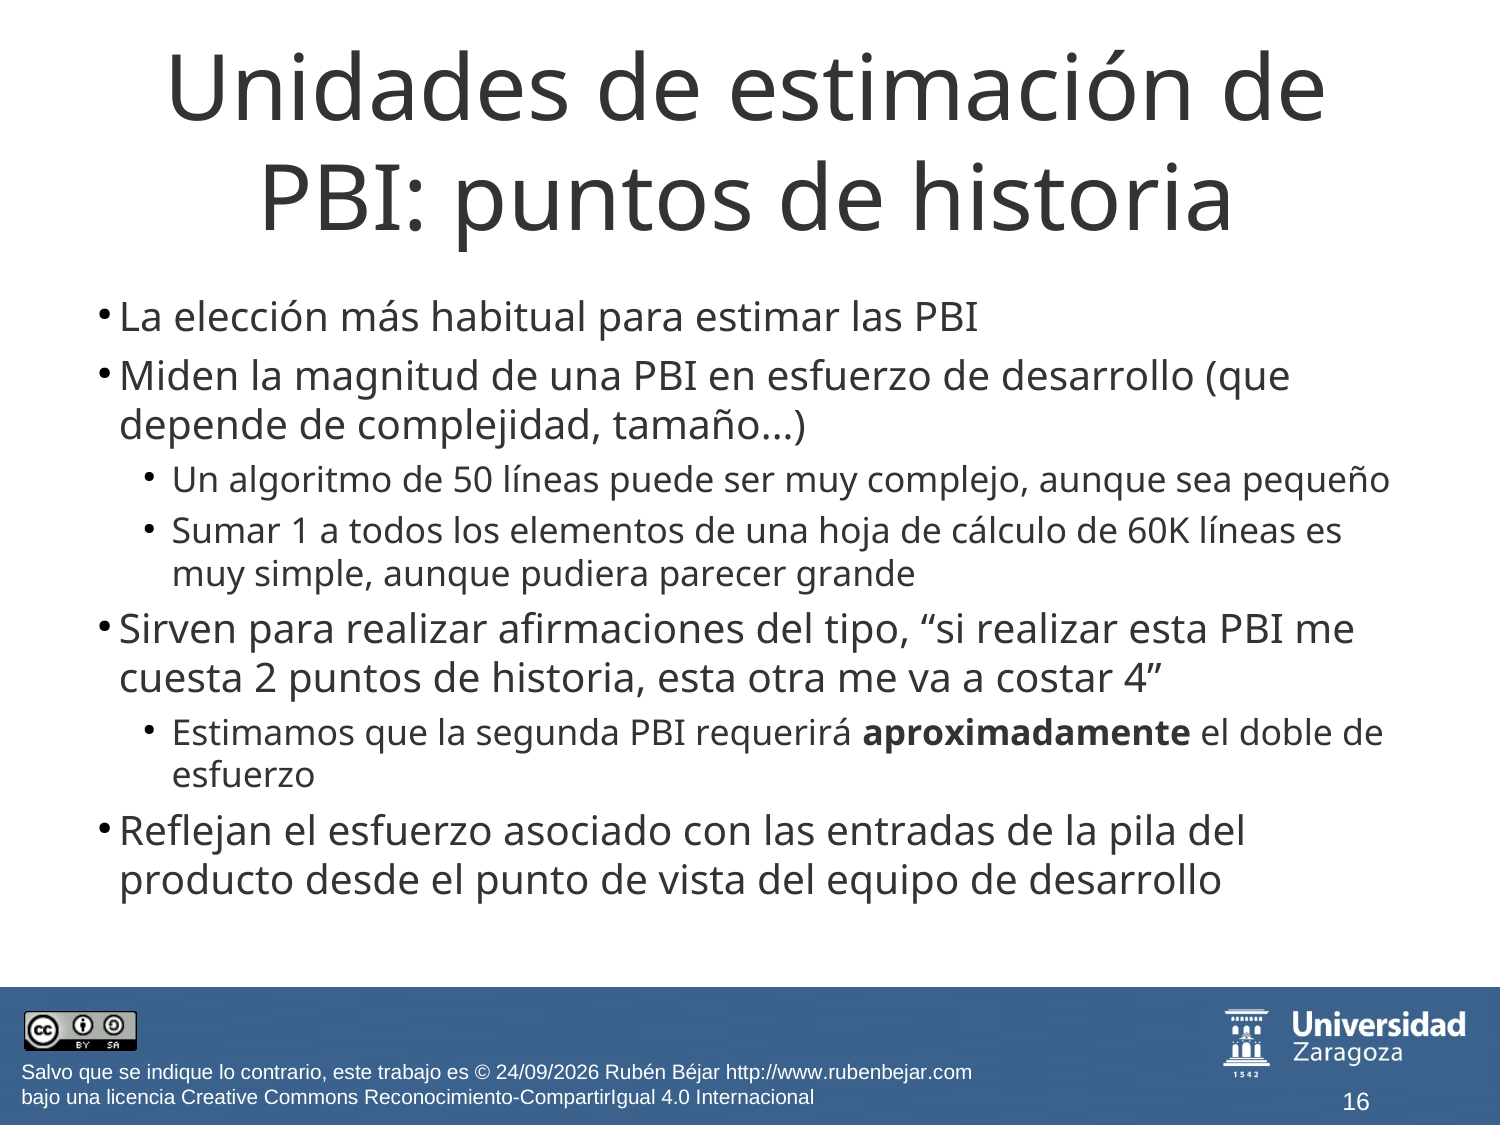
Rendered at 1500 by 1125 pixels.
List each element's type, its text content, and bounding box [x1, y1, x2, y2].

picture [0, 987, 1500, 1125]
title Unidades de estimación de PBI: puntos de historia [74, 21, 1420, 257]
list La elección más habitual para estimar las PBI Miden la magnitud de una PBI en esfuerzo de desarrollo (que depende de complejidad, tamaño...) Un algoritmo de 50 líneas puede ser muy complejo, aunque sea pequeño Sumar 1 a todos los elementos de una hoja de cálculo de 60K líneas es muy simple, aunque pudiera parecer grande Sirven para realizar afirmaciones del tipo, “si realizar esta PBI me cuesta 2 puntos de historia, esta otra me va a costar 4” Estimamos que la segunda PBI requerirá aproximadamente el doble de esfuerzo Reflejan el esfuerzo asociado con las entradas de la pila del producto desde el punto de vista del equipo de desarrollo [82, 283, 1418, 957]
